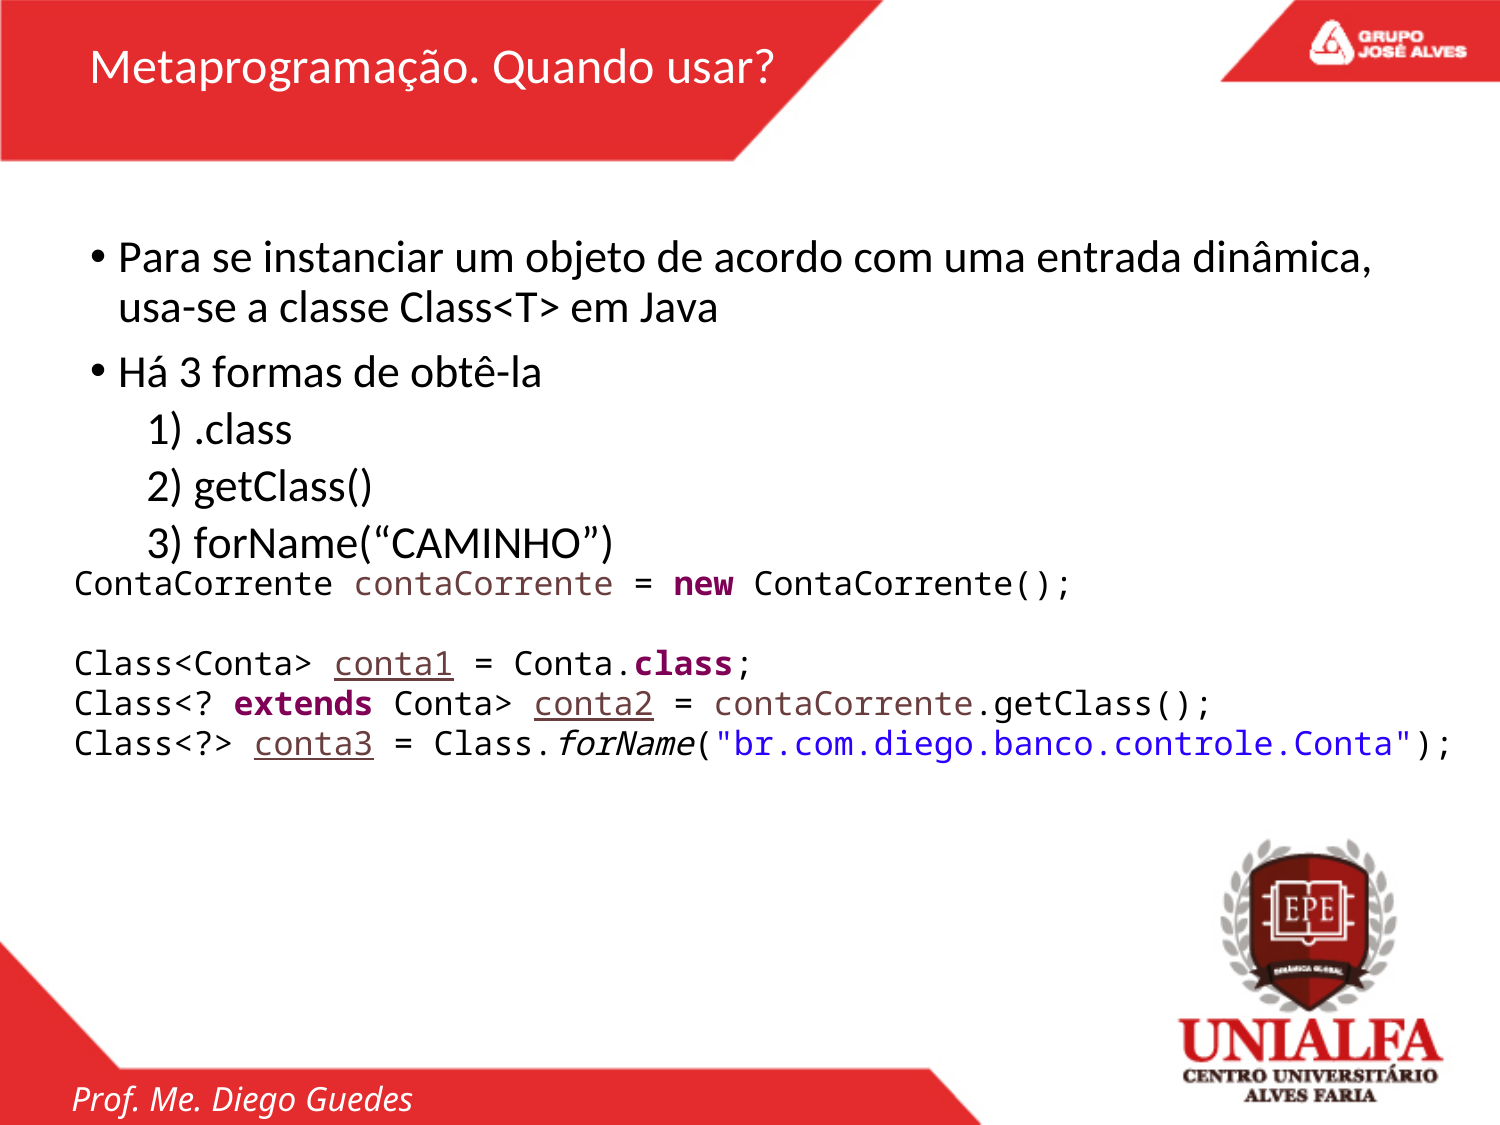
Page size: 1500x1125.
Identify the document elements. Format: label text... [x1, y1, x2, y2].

text_box ContaCorrente contaCorrente = new ContaCorrente(); Class<Conta> conta1 = Conta.class; Class<? extends Conta> conta2 = contaCorrente.getClass(); Class<?> conta3 = Class.forName("br.com.diego.banco.controle.Conta"); [59, 555, 1500, 770]
list Para se instanciar um objeto de acordo com uma entrada dinâmica, usa-se a classe Class<T> em Java Há 3 formas de obtê-la .class getClass() forName(“CAMINHO”) [75, 770, 1426, 933]
list Para se instanciar um objeto de acordo com uma entrada dinâmica, usa-se a classe Class<T> em Java Há 3 formas de obtê-la .class getClass() forName(“CAMINHO”) [75, 225, 1426, 555]
picture [0, 0, 1500, 1125]
text_box Metaprogramação. Quando usar? [75, 25, 805, 101]
text_box Prof. Me. Diego Guedes [56, 1070, 711, 1125]
